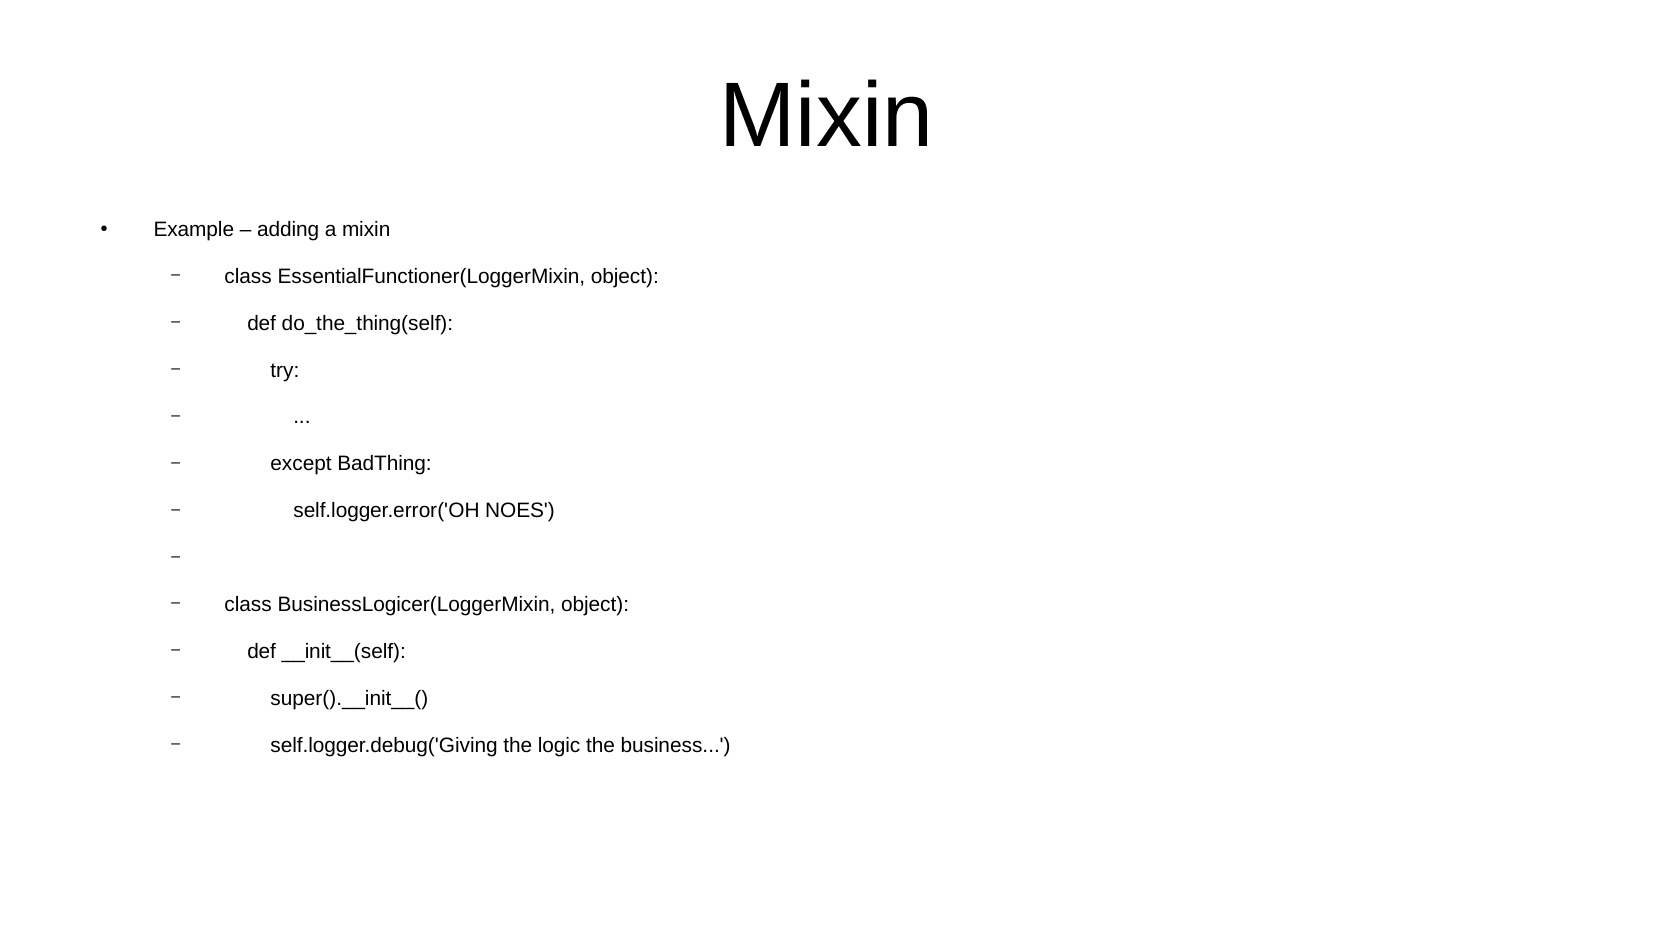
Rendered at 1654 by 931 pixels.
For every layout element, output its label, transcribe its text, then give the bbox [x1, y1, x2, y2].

title Mixin [82, 37, 1571, 193]
list Example – adding a mixin class EssentialFunctioner(LoggerMixin, object): def do_the_thing(self): try: ... except BadThing: self.logger.error('OH NOES') class BusinessLogicer(LoggerMixin, object): def __init__(self): super().__init__() self.logger.debug('Giving the logic the business...') [82, 217, 1621, 916]
